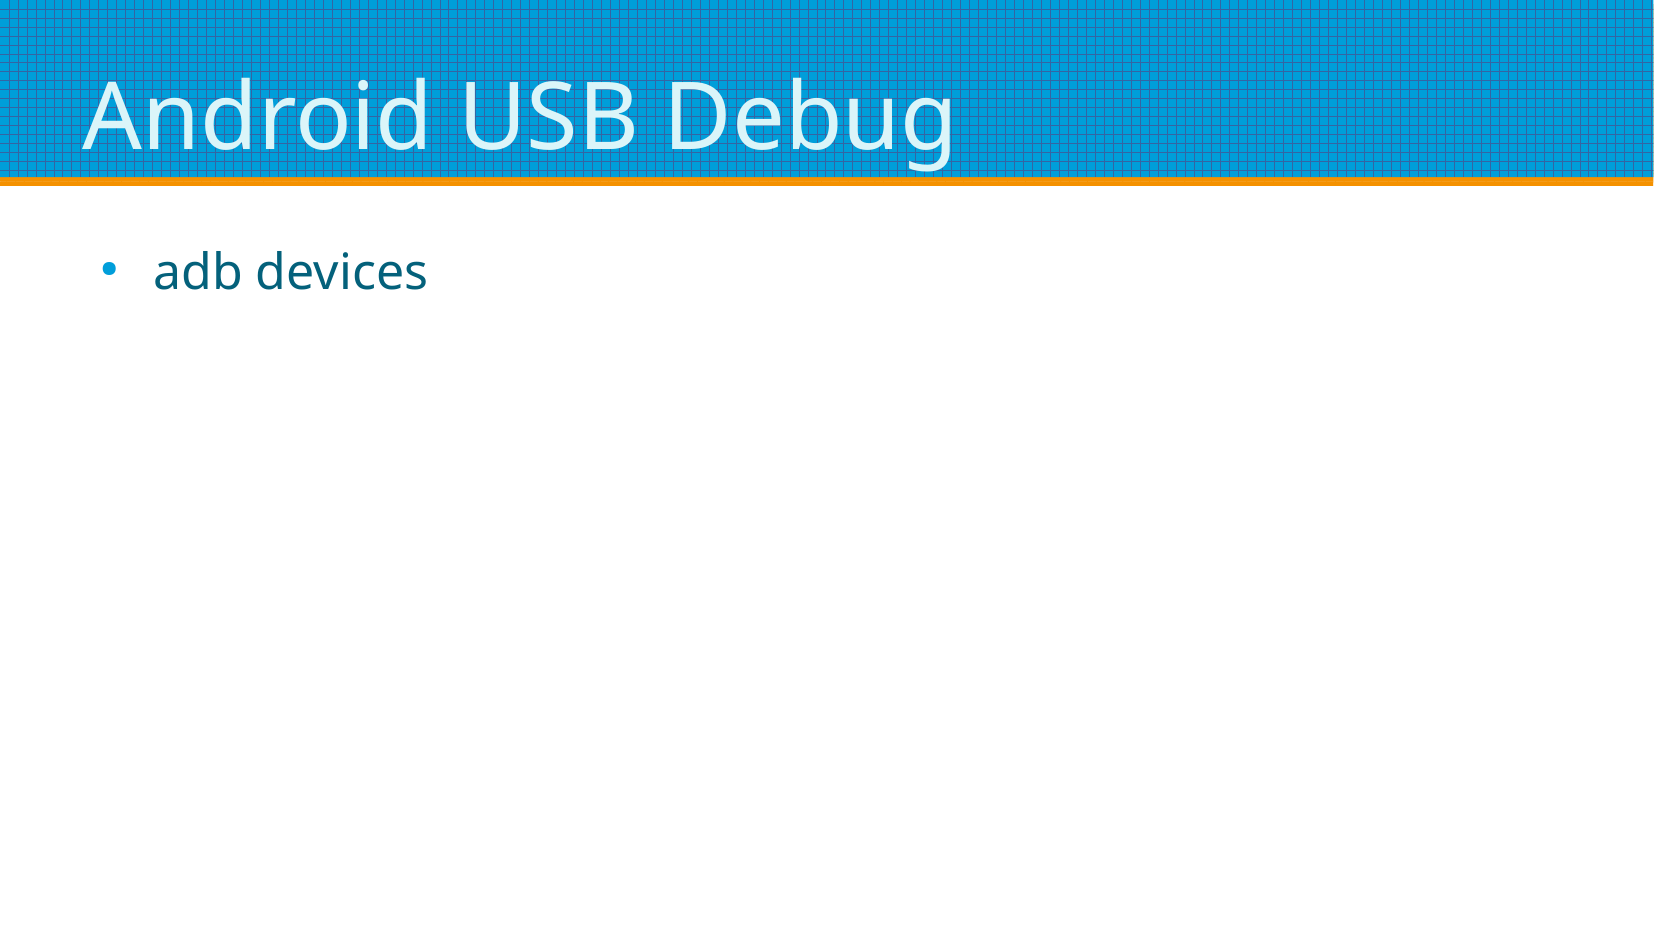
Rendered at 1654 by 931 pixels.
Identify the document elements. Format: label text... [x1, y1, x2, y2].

list adb devices [82, 236, 1571, 813]
title Android USB Debug [82, 14, 1571, 178]
